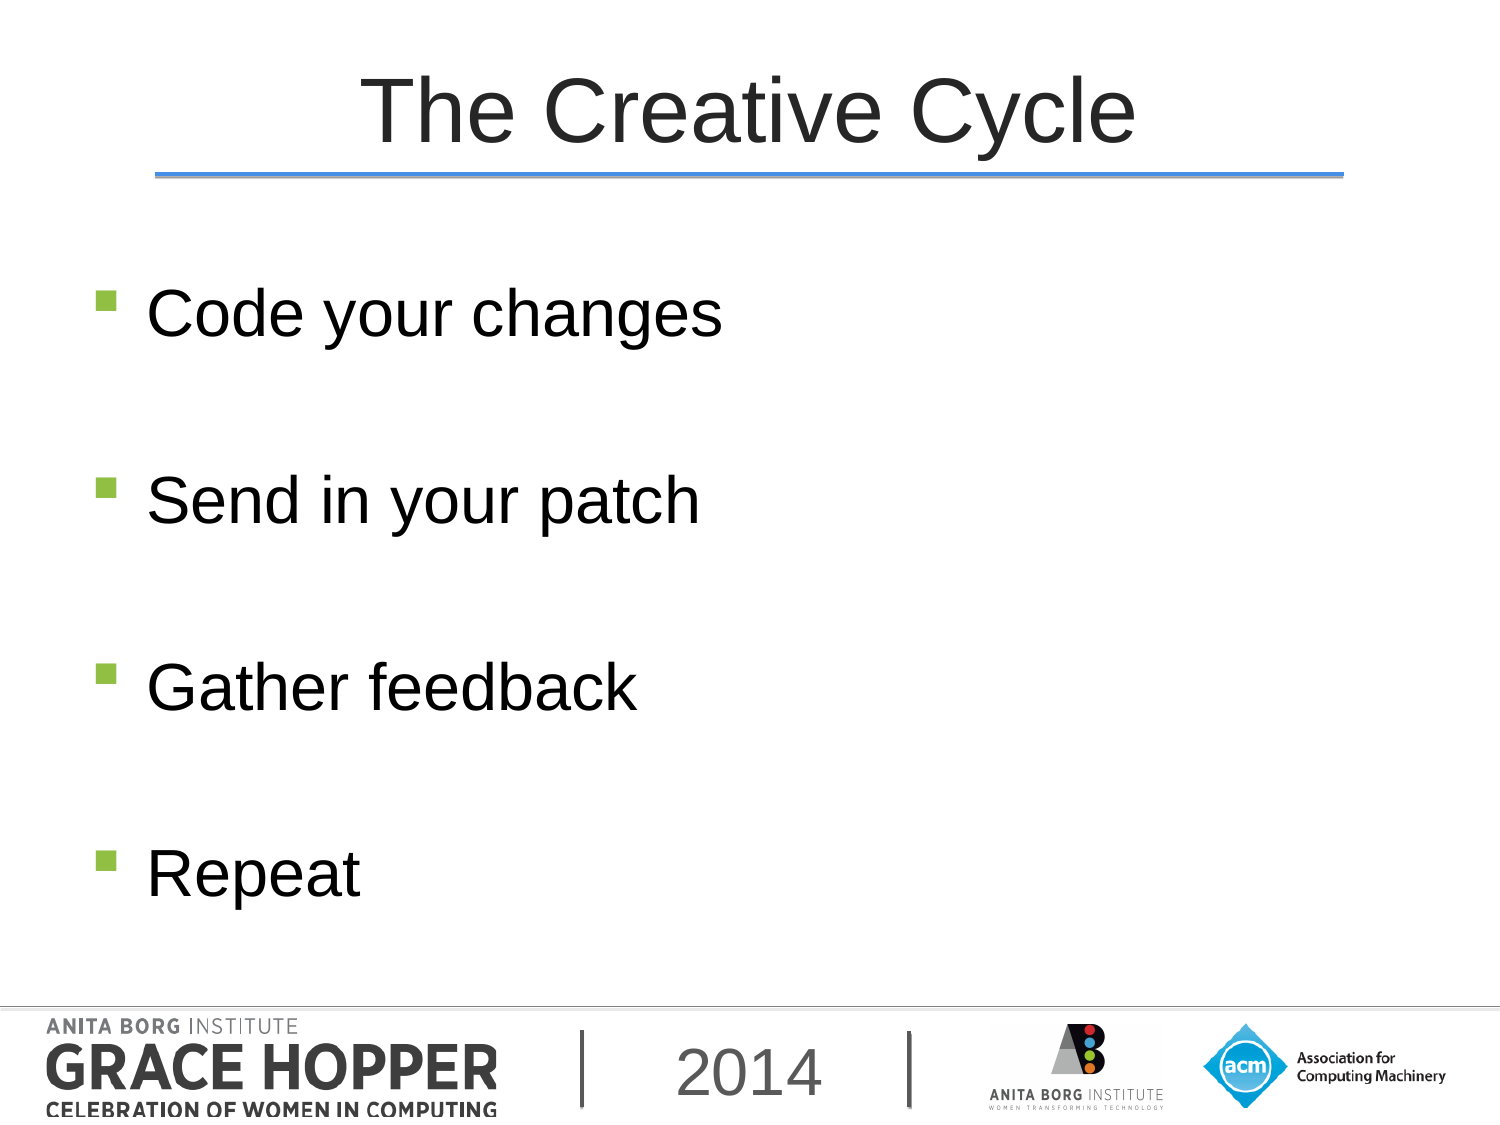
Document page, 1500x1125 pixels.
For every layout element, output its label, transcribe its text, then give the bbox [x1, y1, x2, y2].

picture [989, 1024, 1163, 1110]
list Code your changes Send in your patch Gather feedback Repeat [75, 262, 1425, 1005]
title The Creative Cycle [75, 19, 1425, 191]
